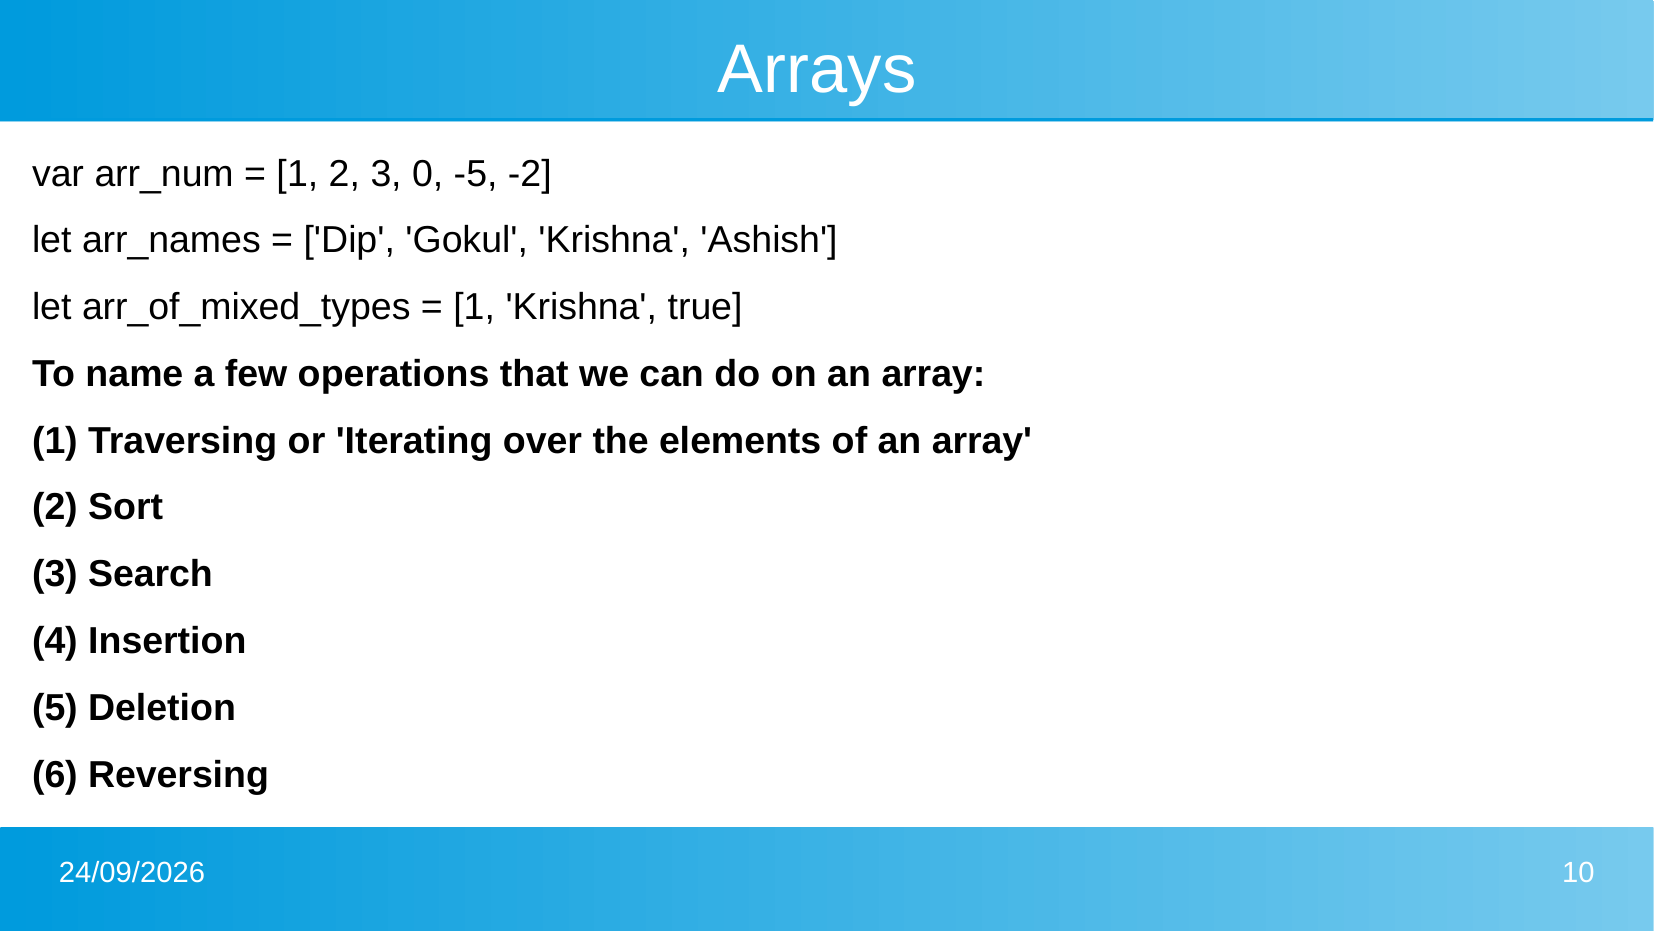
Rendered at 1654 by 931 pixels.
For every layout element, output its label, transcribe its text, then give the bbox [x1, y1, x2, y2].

text_box var arr_num = [1, 2, 3, 0, -5, -2] let arr_names = ['Dip', 'Gokul', 'Krishna', 'Ashish'] let arr_of_mixed_types = [1, 'Krishna', true] To name a few operations that we can do on an array: (1) Traversing or 'Iterating over the elements of an array' (2) Sort (3) Search (4) Insertion (5) Deletion (6) Reversing [17, 144, 1595, 798]
title Arrays [59, 29, 1595, 108]
